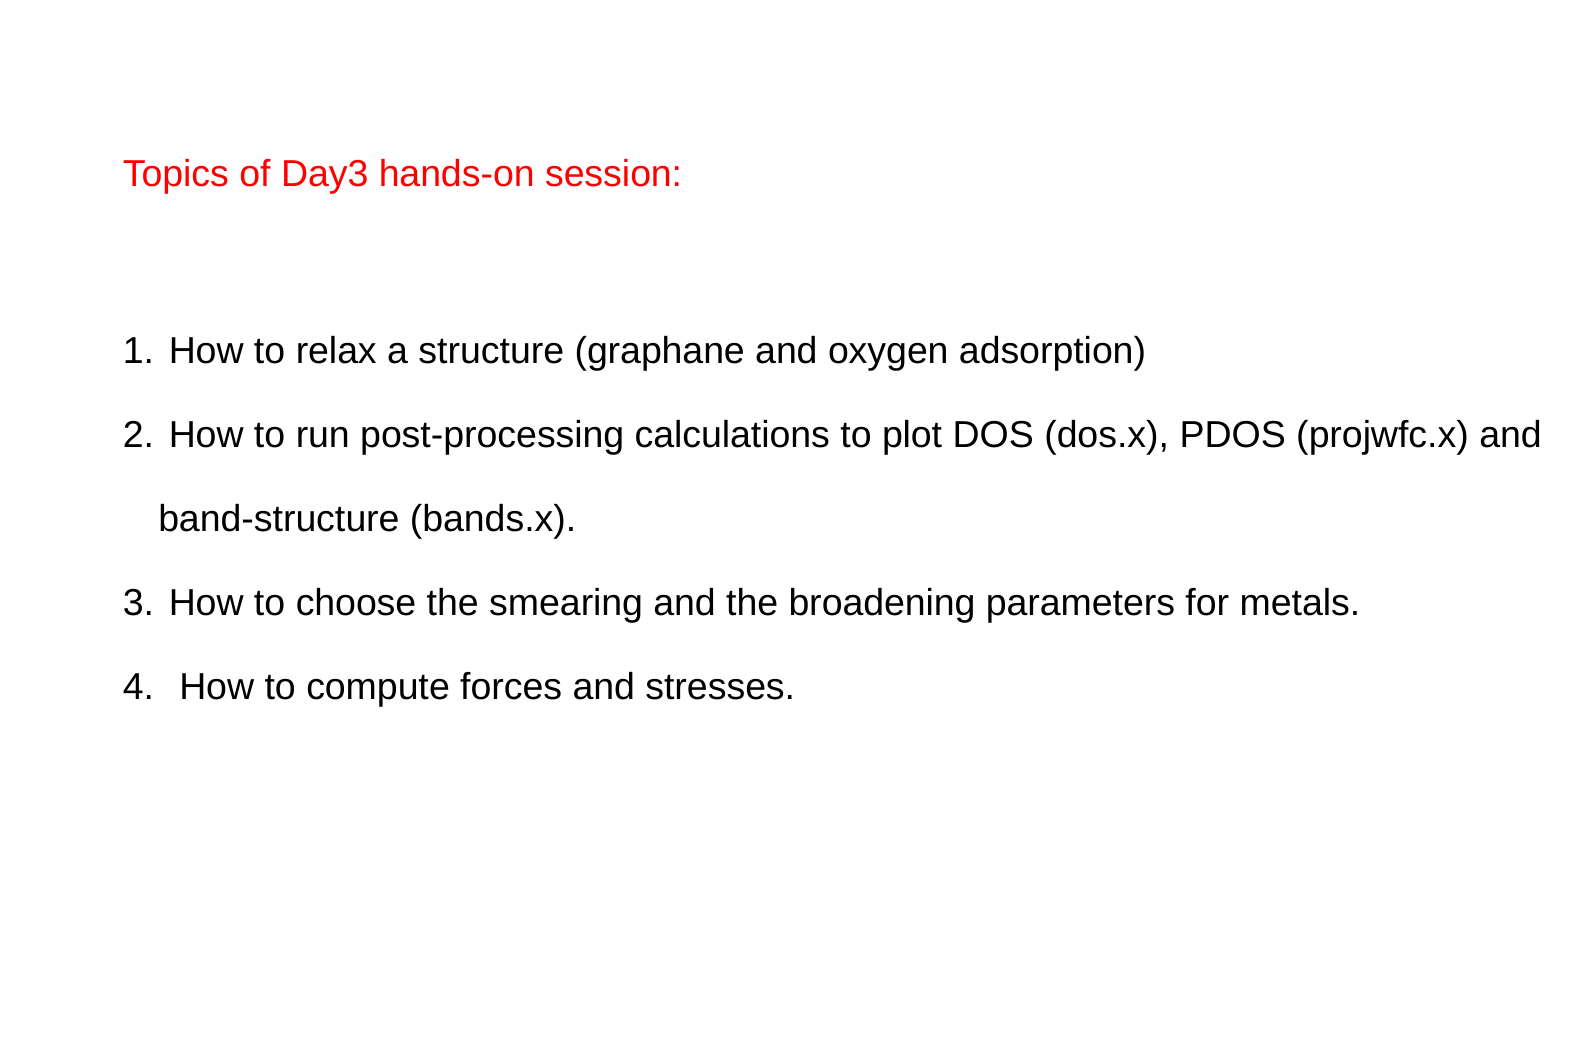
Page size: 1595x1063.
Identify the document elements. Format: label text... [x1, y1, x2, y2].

text_box How to relax a structure (graphane and oxygen adsorption) How to run post-processing calculations to plot DOS (dos.x), PDOS (projwfc.x) and band-structure (bands.x). How to choose the smearing and the broadening parameters for metals. How to compute forces and stresses. [108, 280, 1563, 716]
text_box Topics of Day3 hands-on session: [108, 145, 702, 211]
